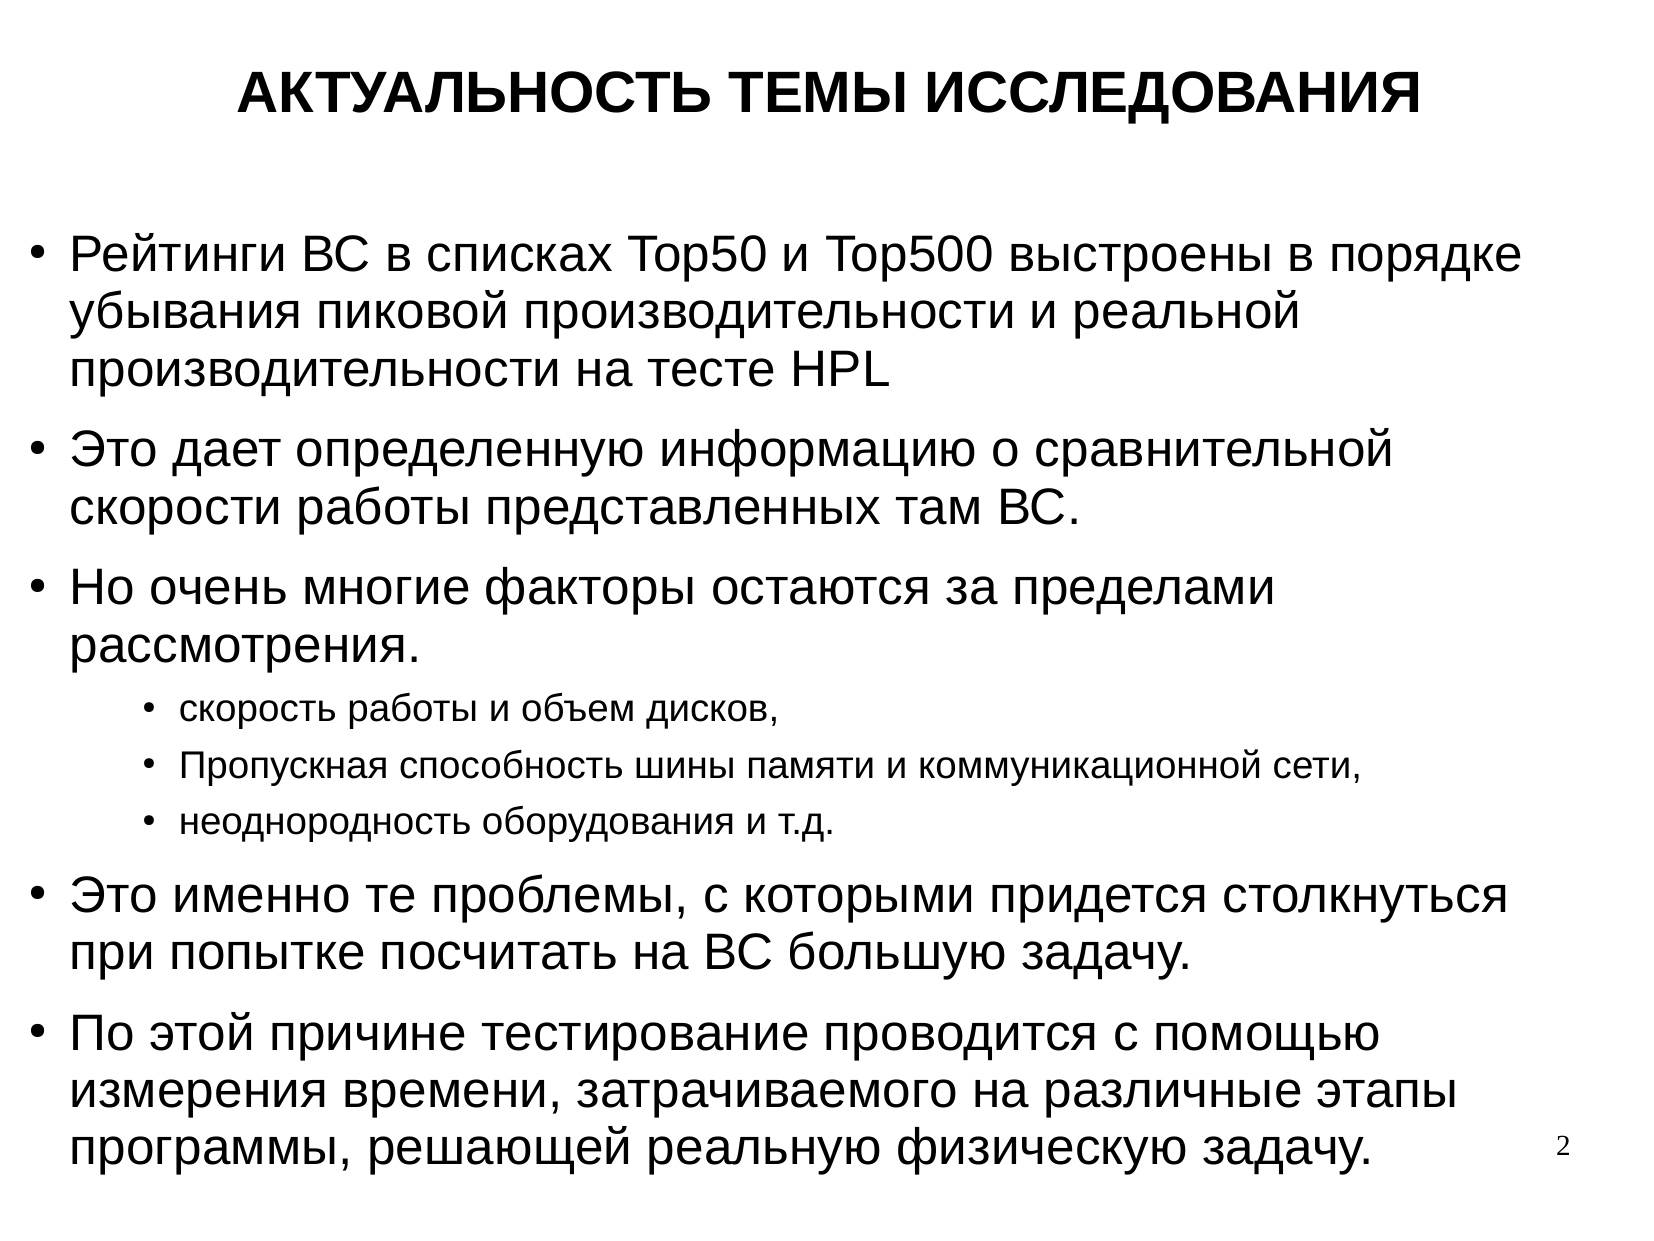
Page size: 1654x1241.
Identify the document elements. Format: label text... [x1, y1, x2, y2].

list Рейтинги ВС в списках Top50 и Top500 выстроены в порядке убывания пиковой производительности и реальной производительности на тесте HPL Это дает определенную информацию о сравнительной скорости работы представленных там ВС. Но очень многие факторы остаются за пределами рассмотрения. скорость работы и объем дисков, Пропускная способность шины памяти и коммуникационной сети, неоднородность оборудования и т.д. Это именно те проблемы, с которыми придется столкнуться при попытке посчитать на ВС большую задачу. По этой причине тестирование проводится с помощью измерения времени, затрачиваемого на различные этапы программы, решающей реальную физическую задачу. [15, 225, 1609, 1185]
text_box АКТУАЛЬНОСТЬ ТЕМЫ ИССЛЕДОВАНИЯ [0, 0, 1654, 196]
